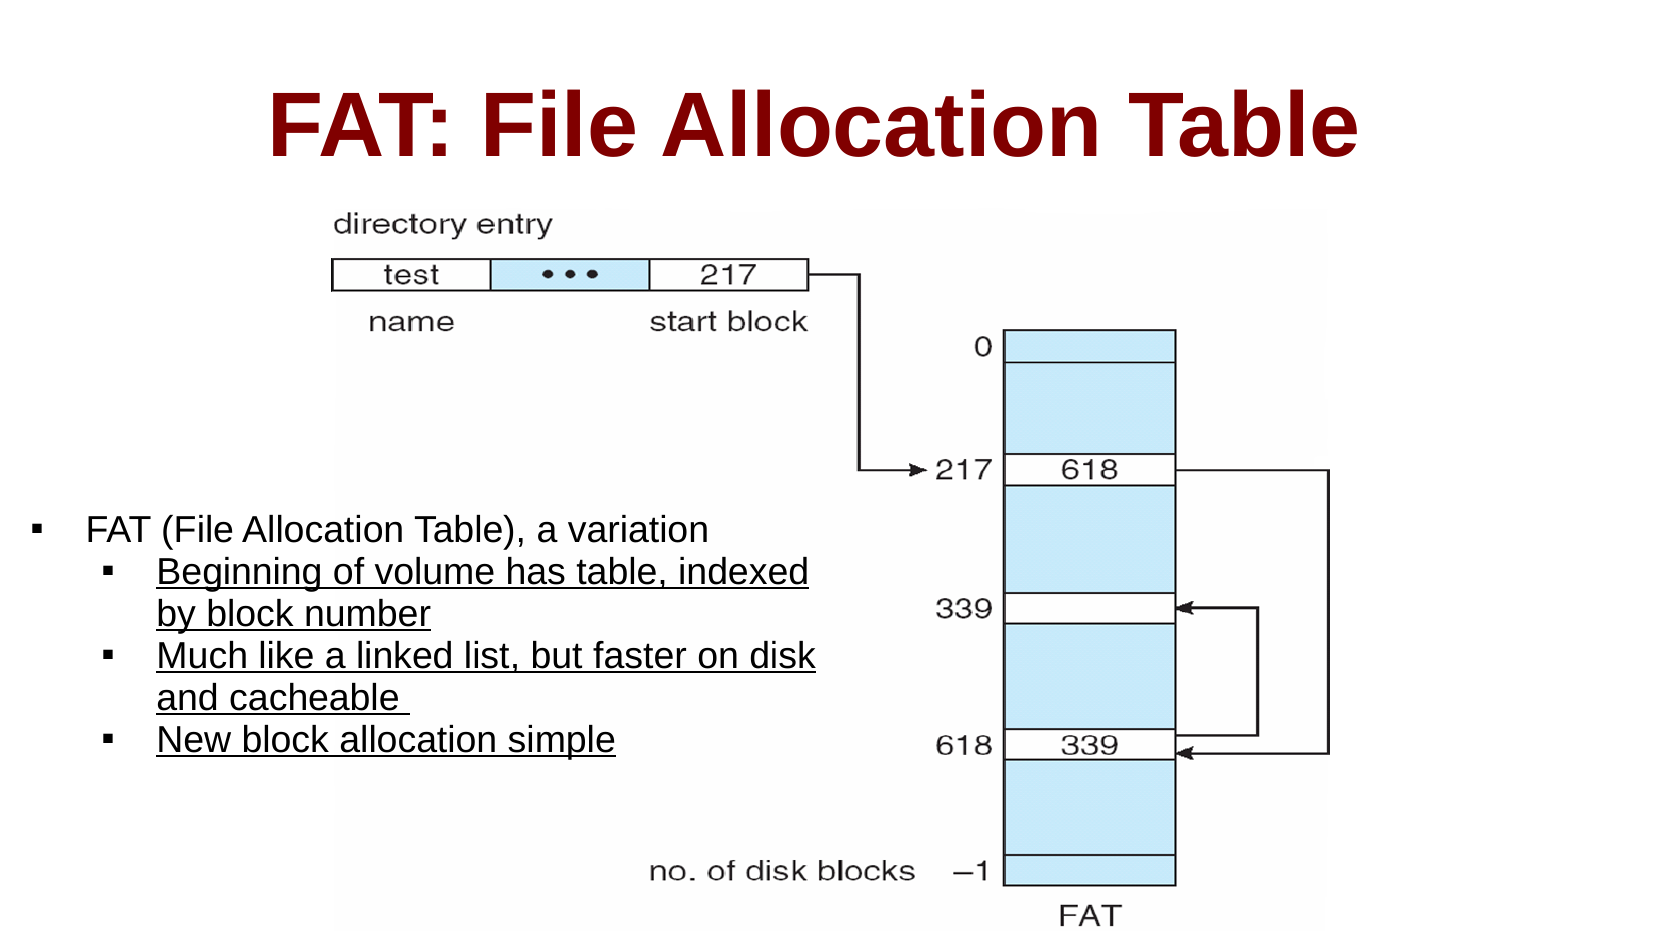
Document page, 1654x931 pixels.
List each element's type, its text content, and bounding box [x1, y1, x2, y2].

text_box FAT (File Allocation Table), a variation Beginning of volume has table, indexed by block number Much like a linked list, but faster on disk and cacheable New block allocation simple [0, 501, 864, 839]
picture [330, 204, 1335, 931]
title FAT: File Allocation Table [70, 47, 1560, 203]
